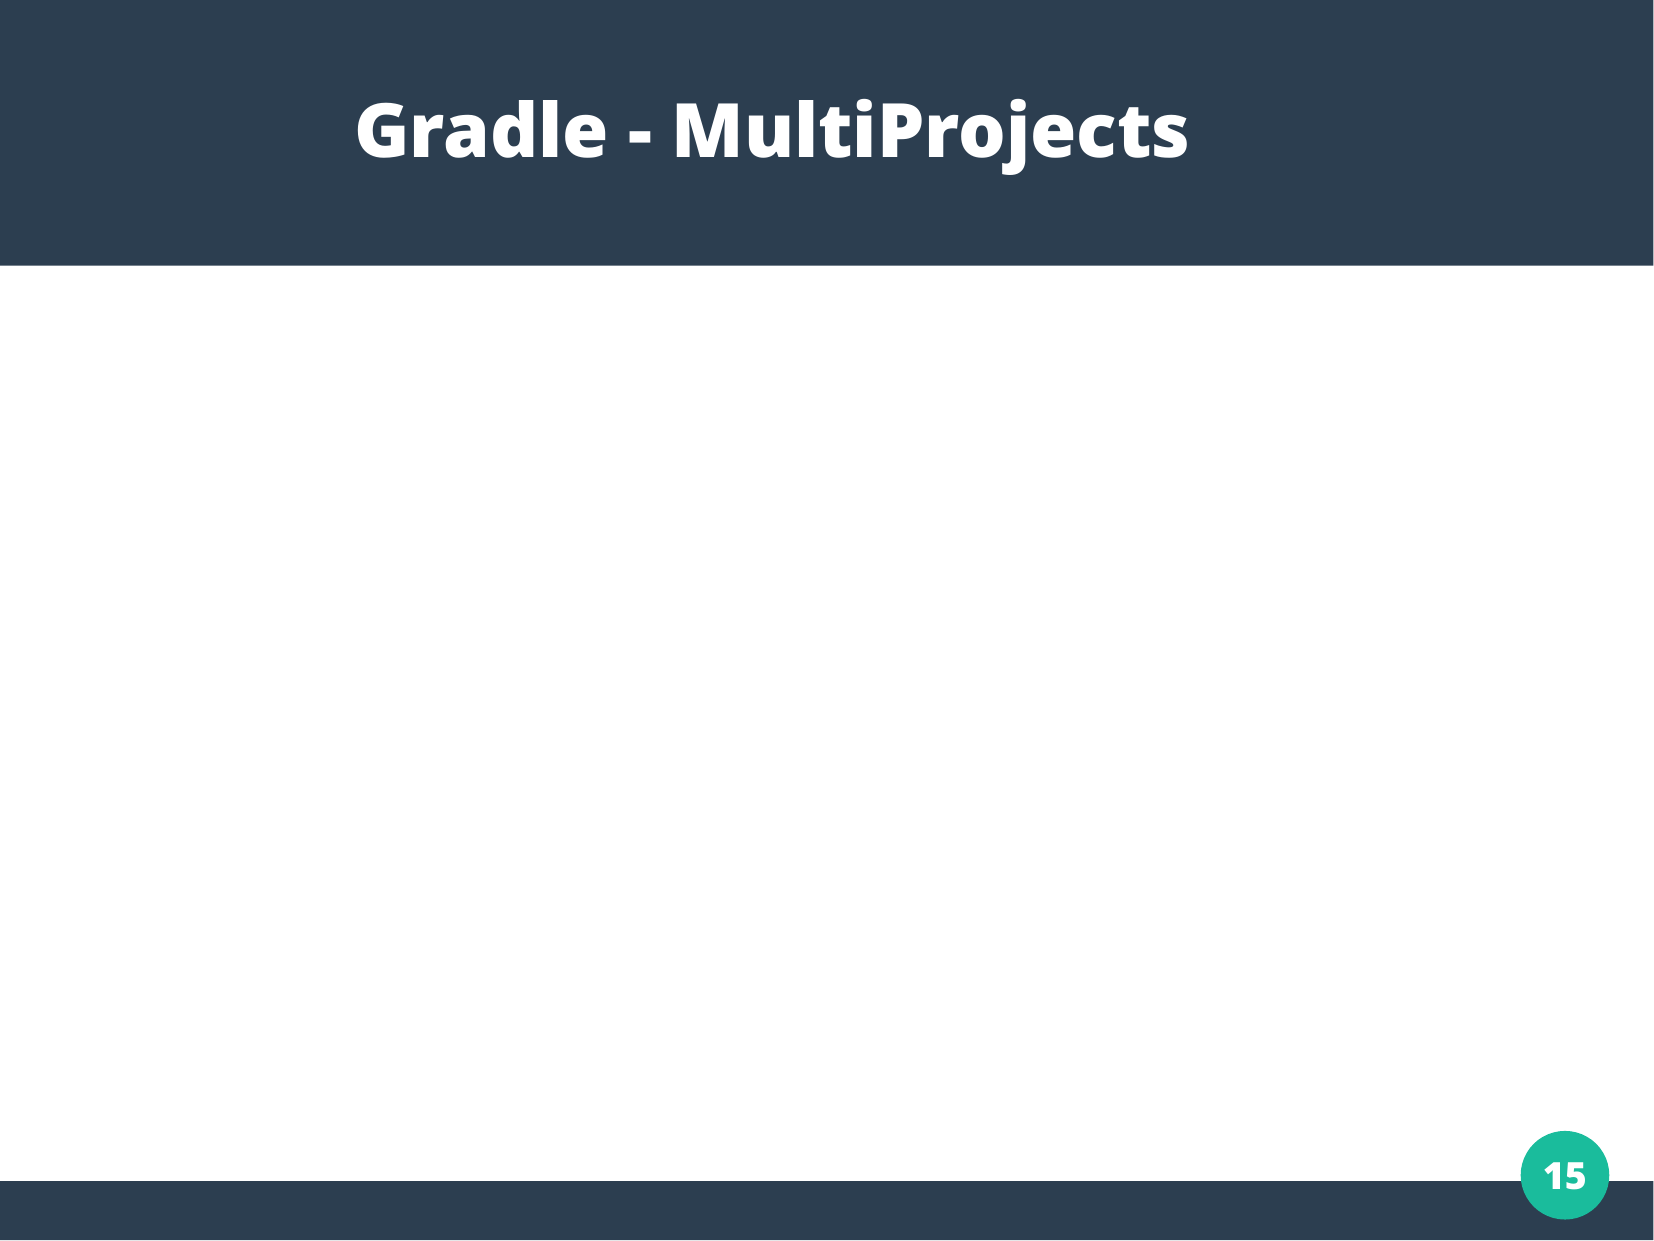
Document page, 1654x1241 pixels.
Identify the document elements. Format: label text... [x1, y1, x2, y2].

title Gradle - MultiProjects [59, 49, 1595, 207]
